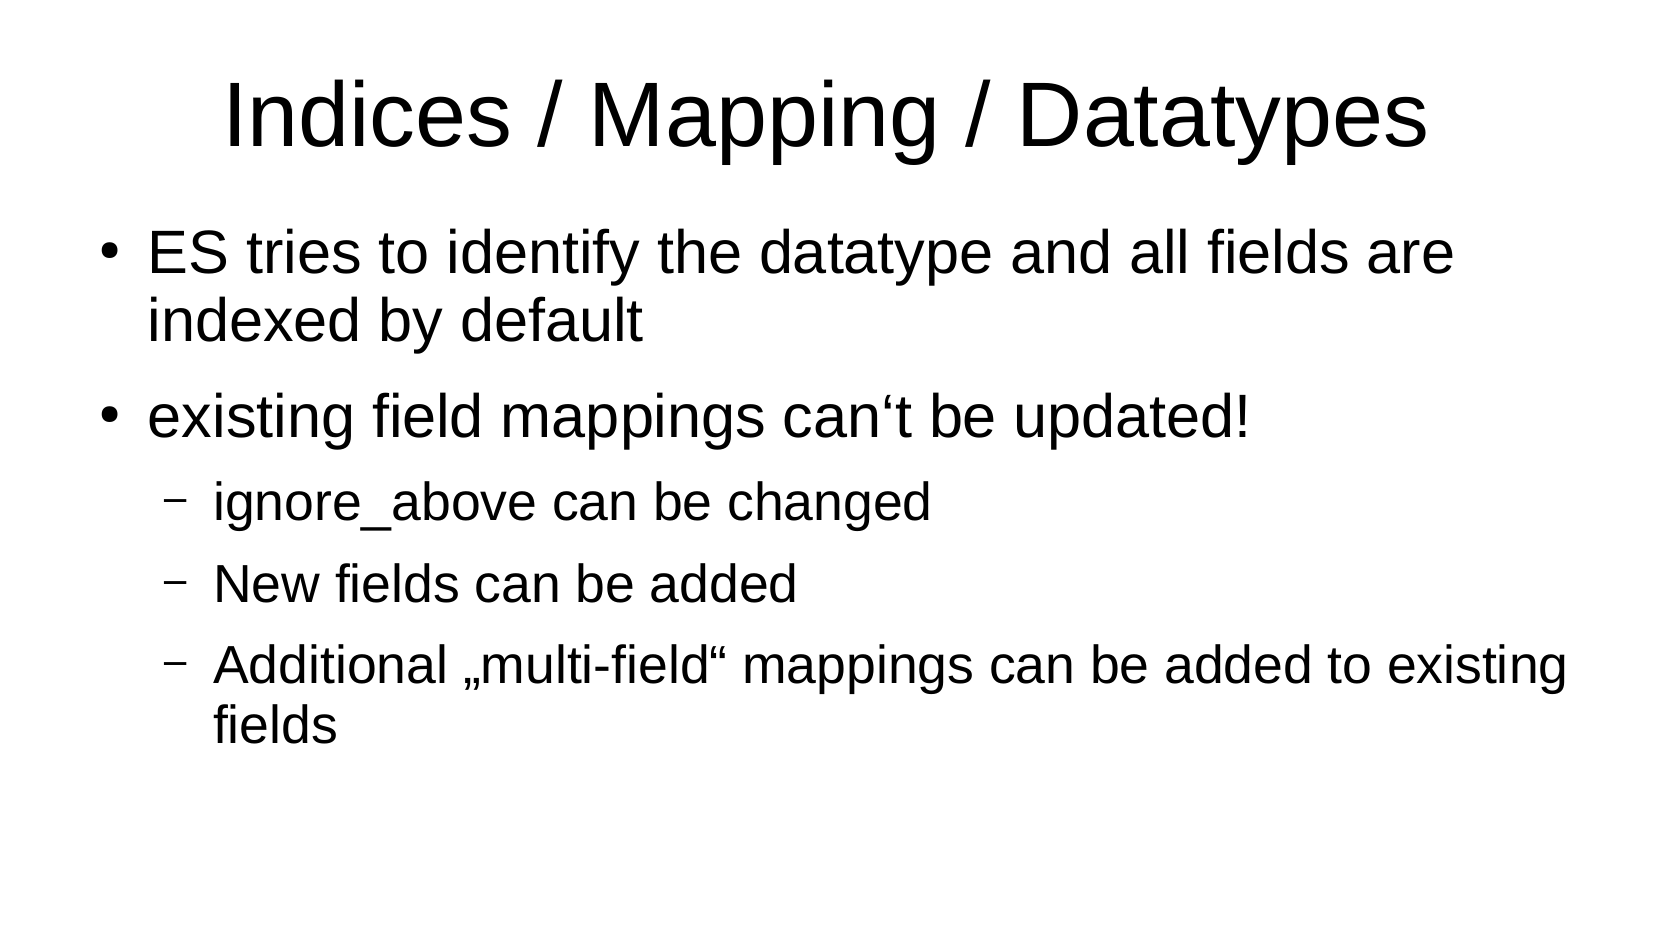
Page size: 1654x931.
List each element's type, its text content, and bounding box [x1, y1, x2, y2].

list ES tries to identify the datatype and all fields are indexed by default existing field mappings can‘t be updated! ignore_above can be changed New fields can be added Additional „multi-field“ mappings can be added to existing fields [82, 217, 1571, 758]
title Indices / Mapping / Datatypes [82, 37, 1571, 193]
